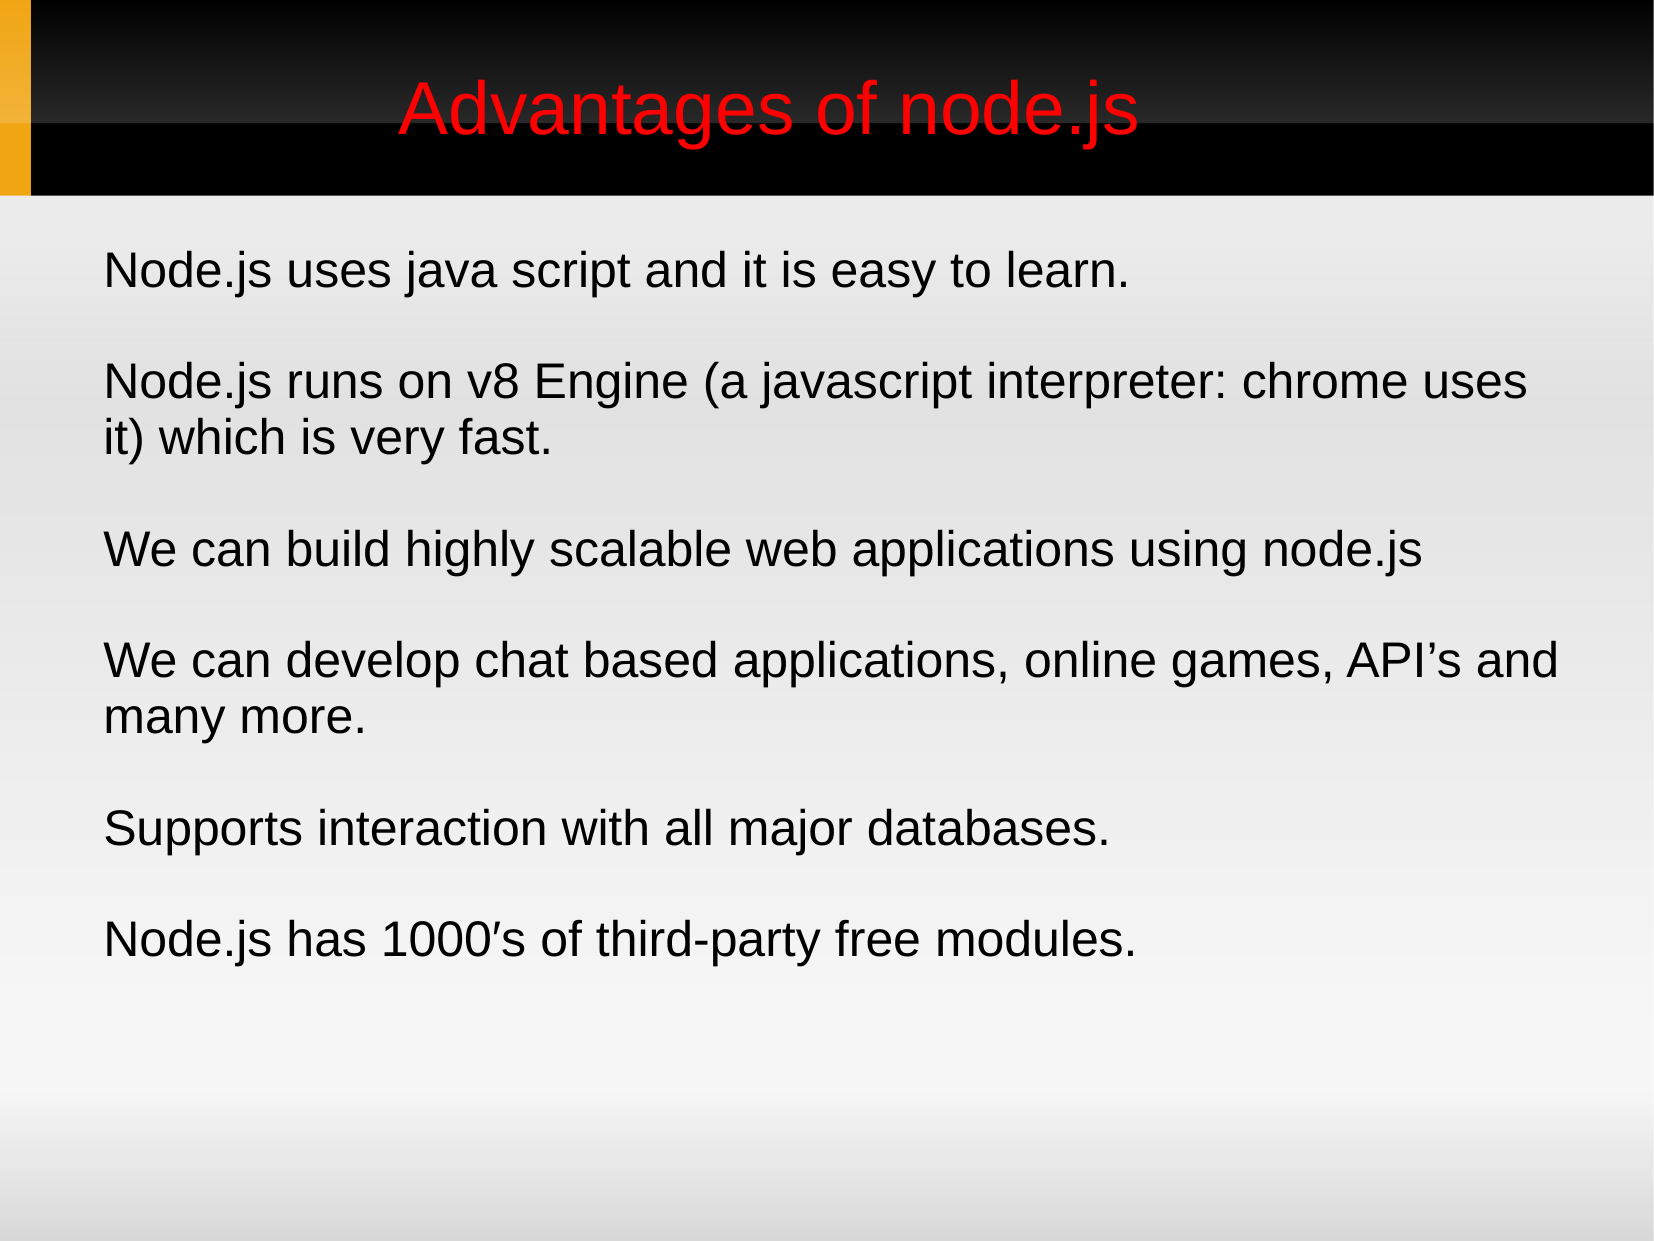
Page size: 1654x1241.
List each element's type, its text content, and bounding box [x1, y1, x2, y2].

text_box Advantages of node.js [383, 59, 1241, 234]
text_box Node.js uses java script and it is easy to learn. Node.js runs on v8 Engine (a javascript interpreter: chrome uses it) which is very fast. We can build highly scalable web applications using node.js We can develop chat based applications, online games, API’s and many more. Supports interaction with all major databases. Node.js has 1000′s of third-party free modules. [88, 234, 1576, 975]
picture [0, 0, 1654, 1241]
